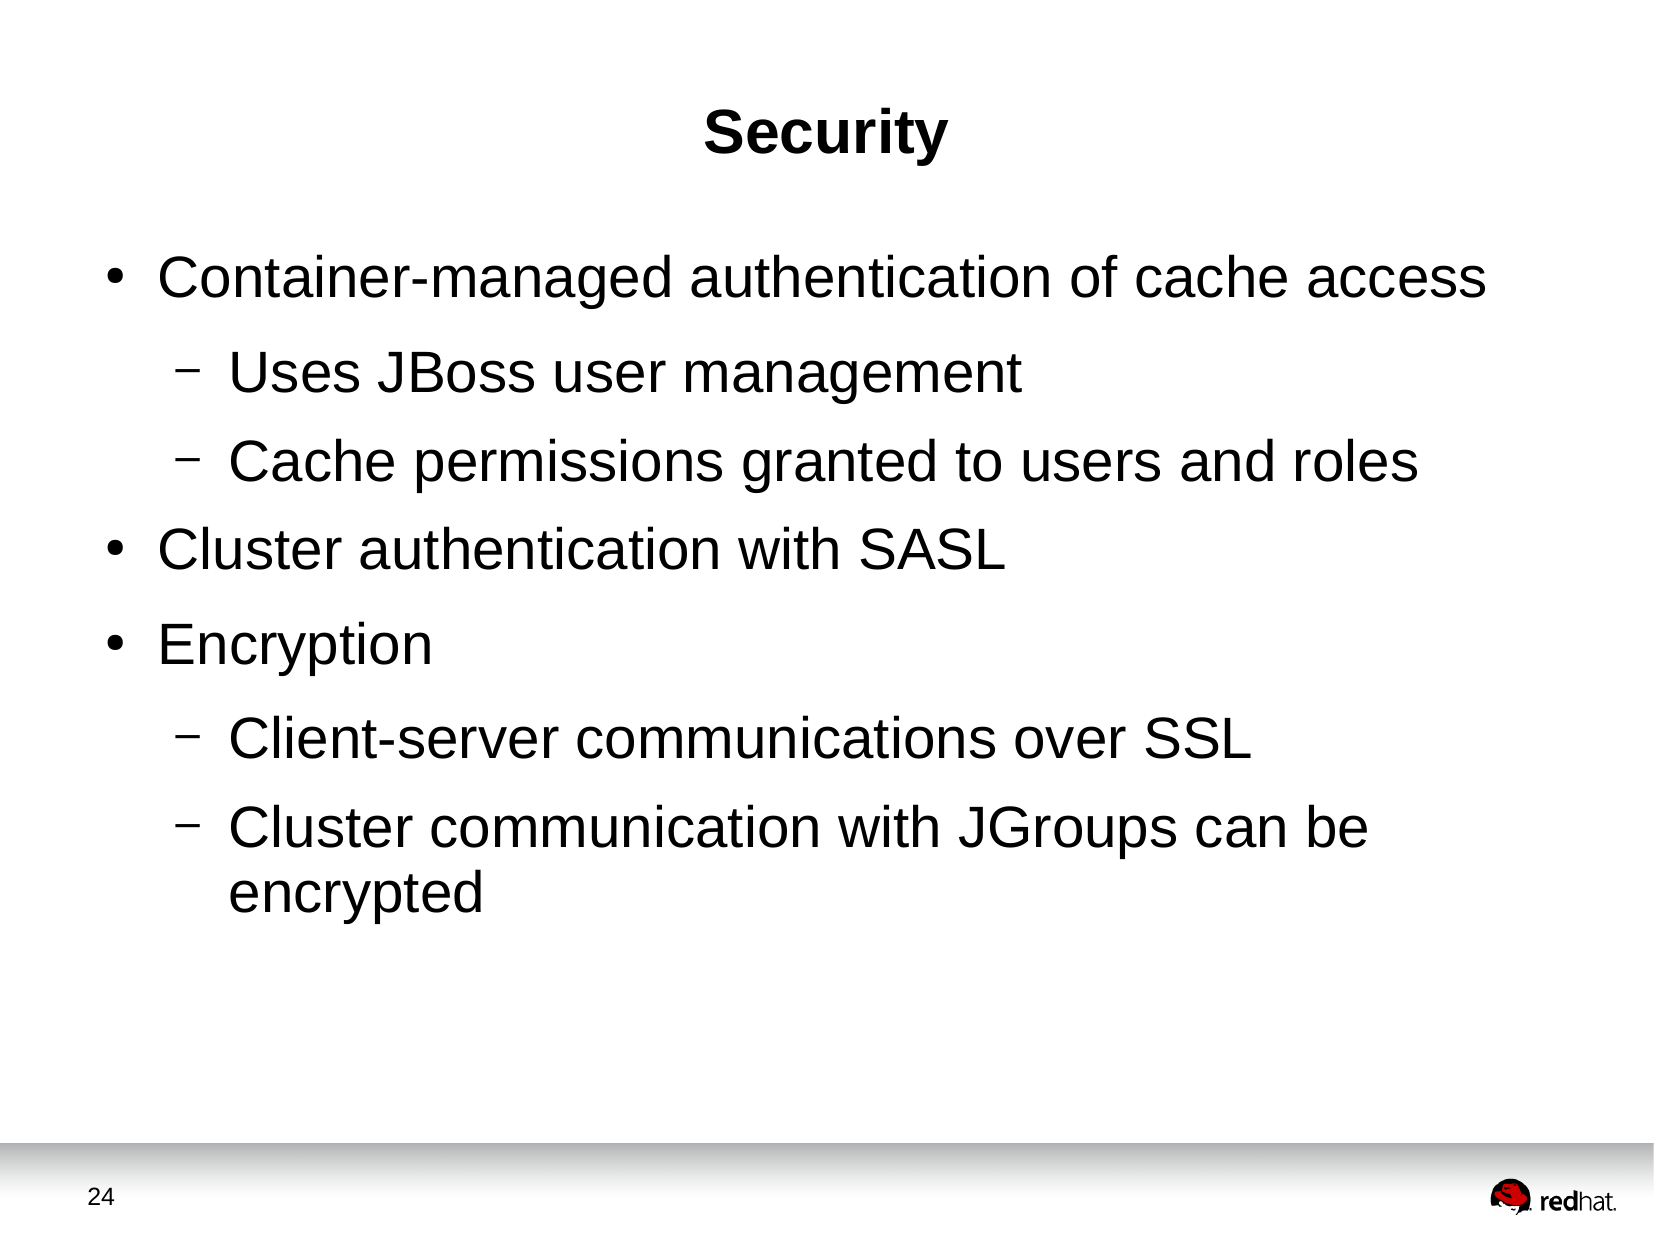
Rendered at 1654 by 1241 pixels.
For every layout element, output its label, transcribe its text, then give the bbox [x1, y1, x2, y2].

list Container-managed authentication of cache access Uses JBoss user management Cache permissions granted to users and roles Cluster authentication with SASL Encryption Client-server communications over SSL Cluster communication with JGroups can be encrypted [86, 245, 1576, 1128]
title Security [82, 37, 1571, 226]
picture [0, 1143, 1654, 1241]
